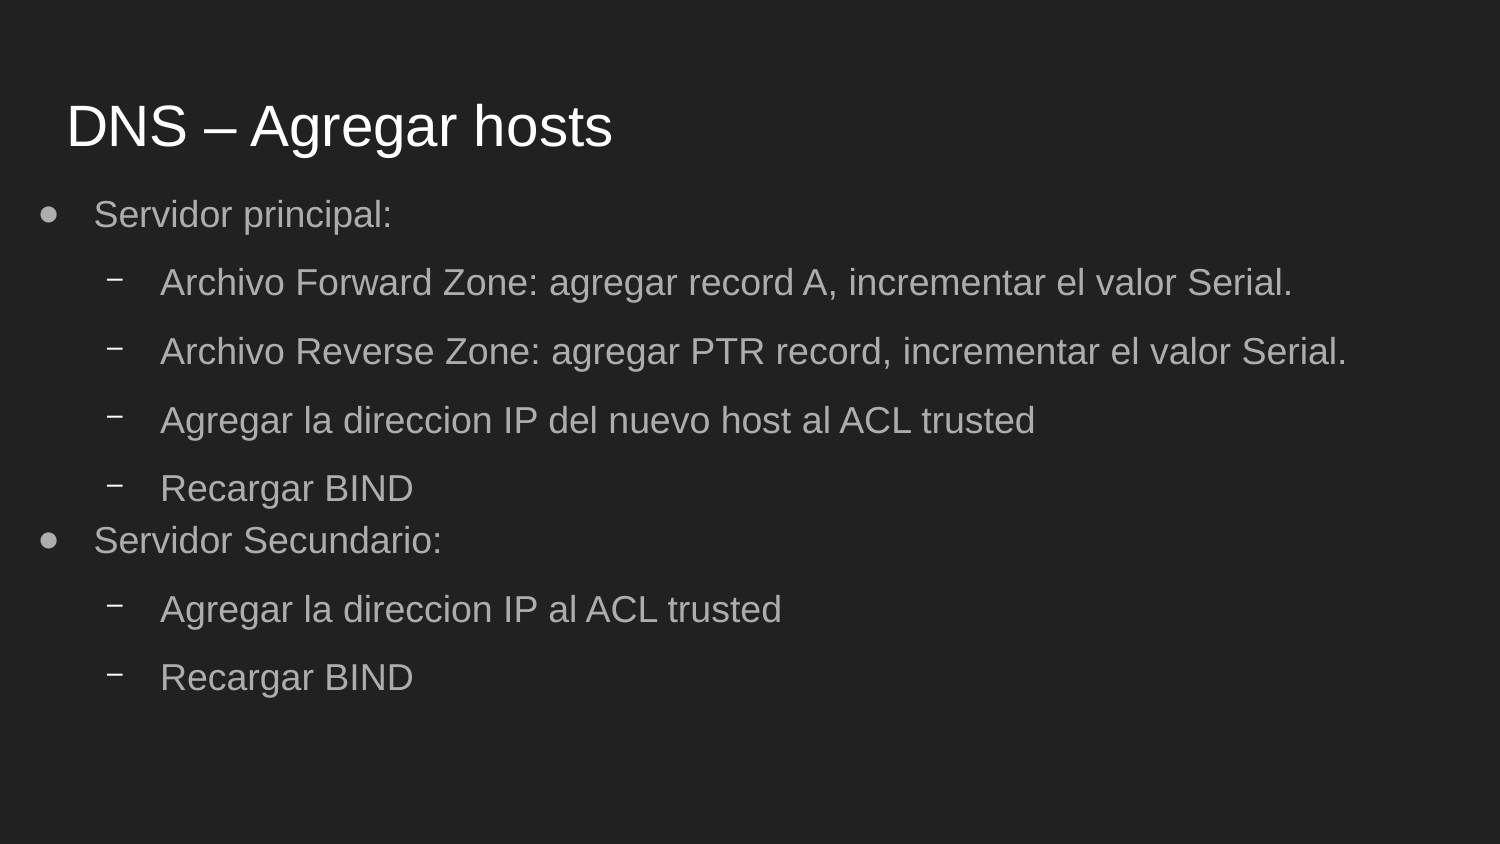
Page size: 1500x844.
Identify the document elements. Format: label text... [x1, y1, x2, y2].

title DNS – Agregar hosts [51, 72, 1449, 167]
list Servidor principal: Archivo Forward Zone: agregar record A, incrementar el valor Serial. Archivo Reverse Zone: agregar PTR record, incrementar el valor Serial. Agregar la direccion IP del nuevo host al ACL trusted Recargar BIND Servidor Secundario: Agregar la direccion IP al ACL trusted Recargar BIND [3, 168, 1460, 729]
